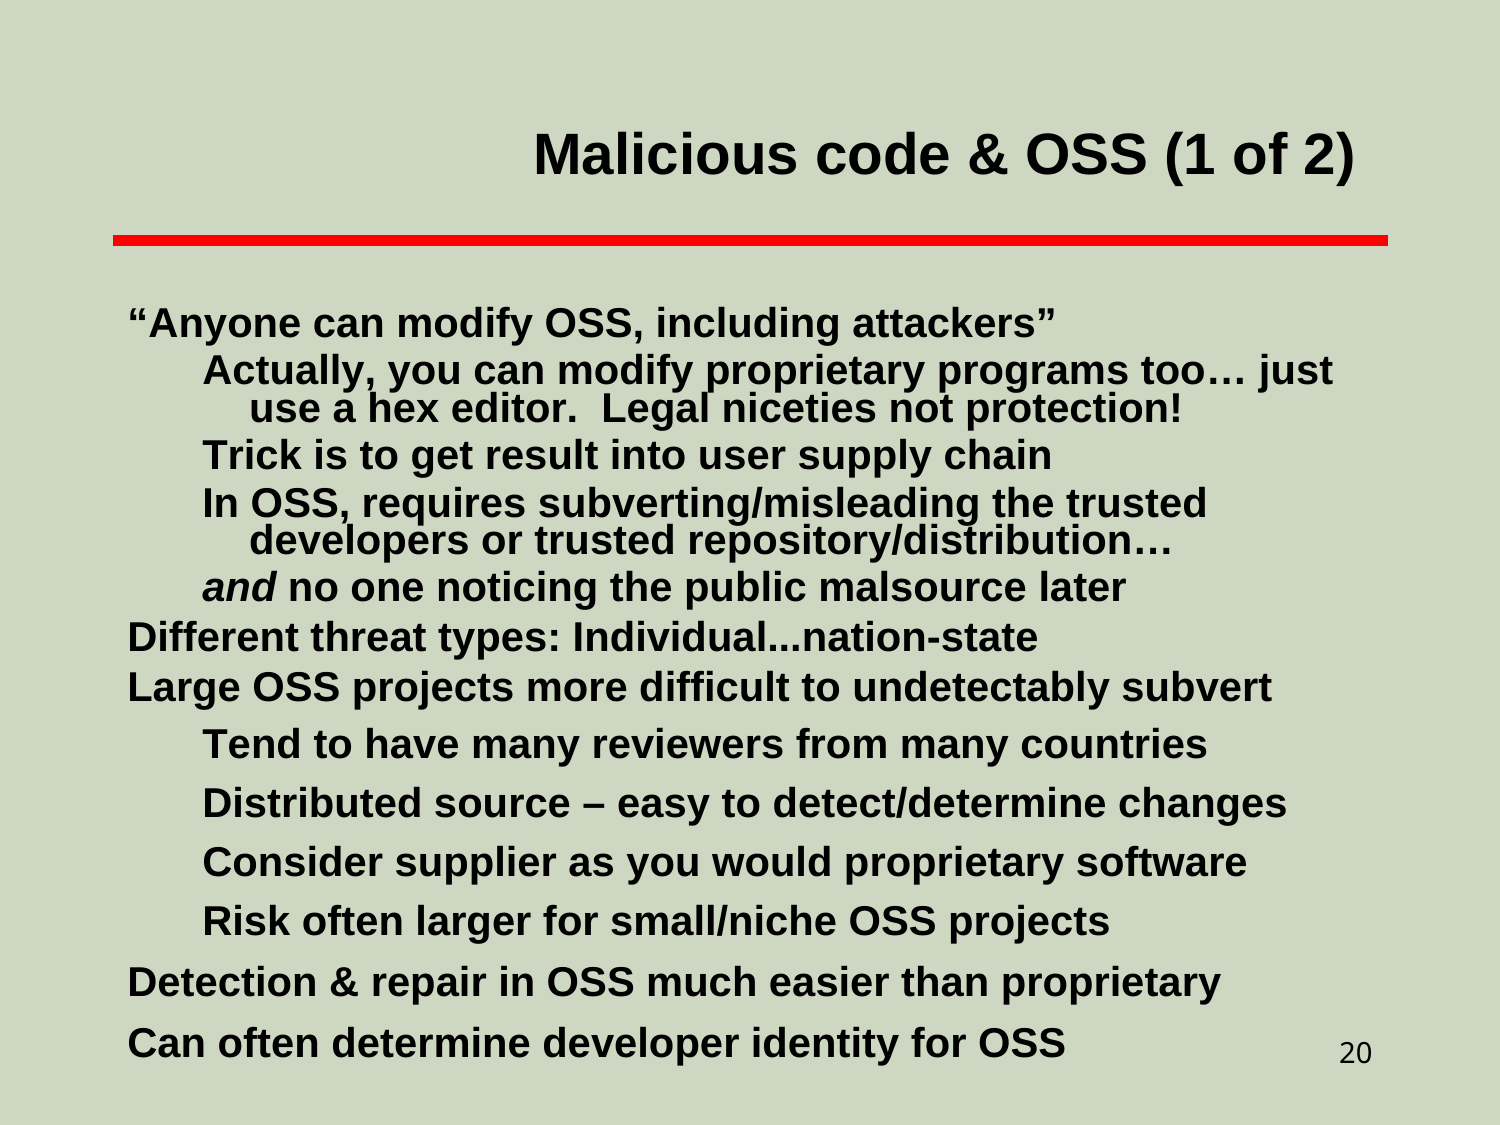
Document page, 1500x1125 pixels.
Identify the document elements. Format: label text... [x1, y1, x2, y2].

title Malicious code & OSS (1 of 2) [337, 85, 1388, 224]
list “Anyone can modify OSS, including attackers” Actually, you can modify proprietary programs too… just use a hex editor. Legal niceties not protection! Trick is to get result into user supply chain In OSS, requires subverting/misleading the trusted developers or trusted repository/distribution… and no one noticing the public malsource later Different threat types: Individual...nation-state Large OSS projects more difficult to undetectably subvert Tend to have many reviewers from many countries Distributed source – easy to detect/determine changes Consider supplier as you would proprietary software Risk often larger for small/niche OSS projects Detection & repair in OSS much easier than proprietary Can often determine developer identity for OSS [112, 299, 1388, 1084]
